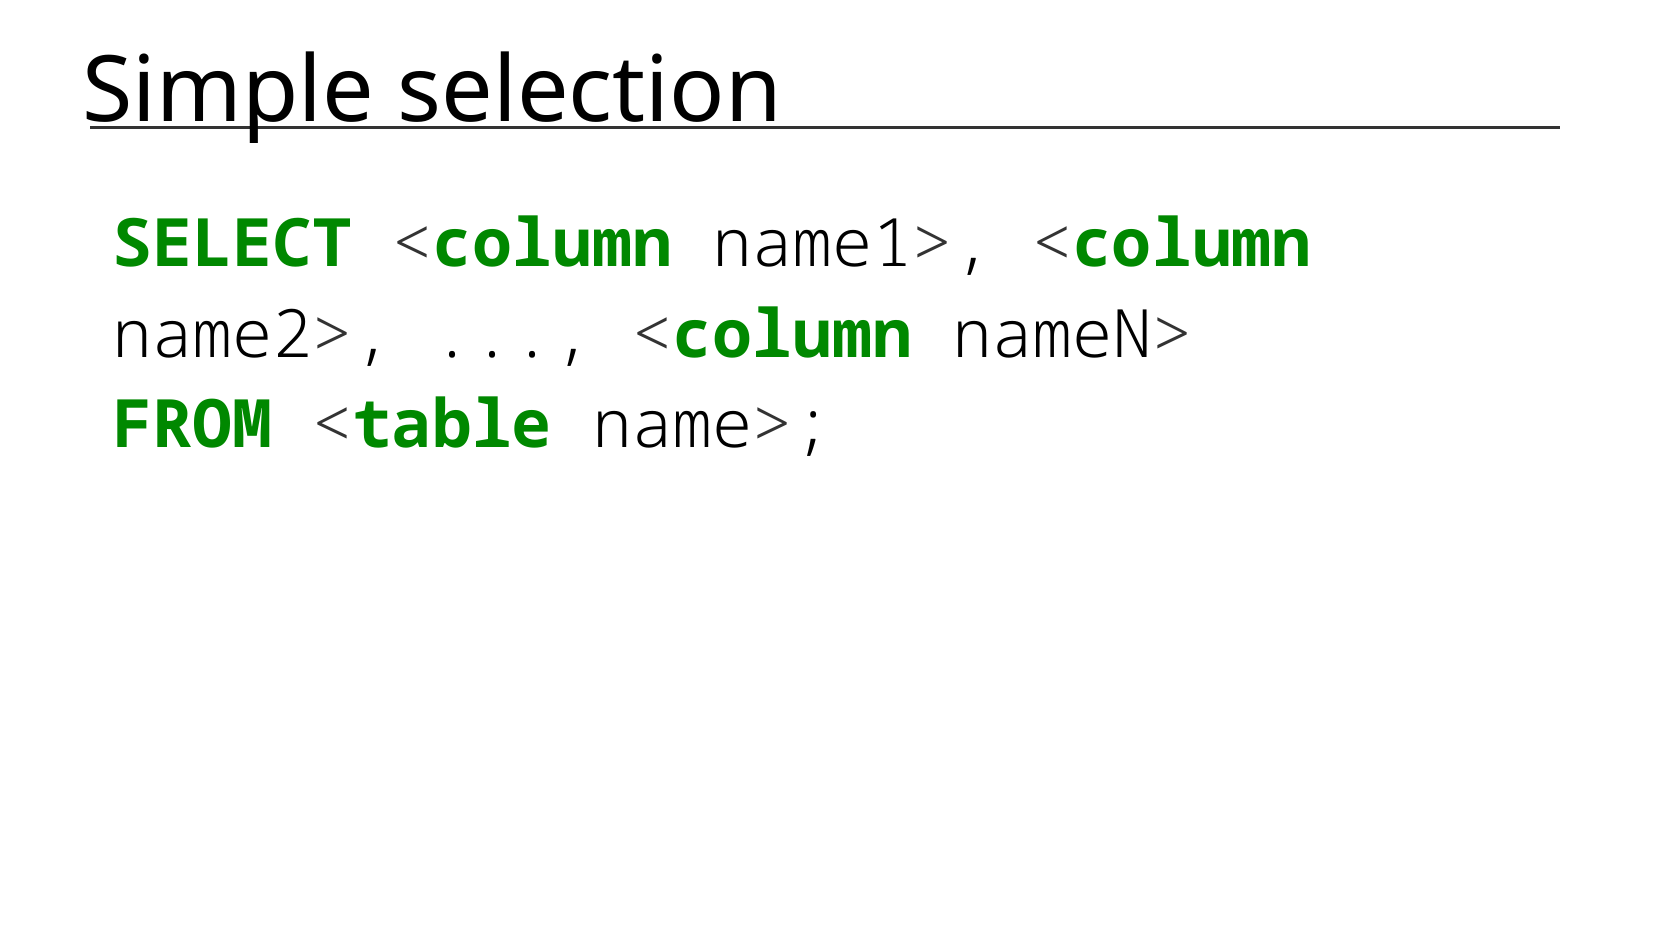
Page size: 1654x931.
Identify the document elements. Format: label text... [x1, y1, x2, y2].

title Simple selection [82, 32, 1571, 140]
list SELECT <column name1>, <column name2>, ..., <column nameN> FROM <table name>; [82, 195, 1571, 811]
